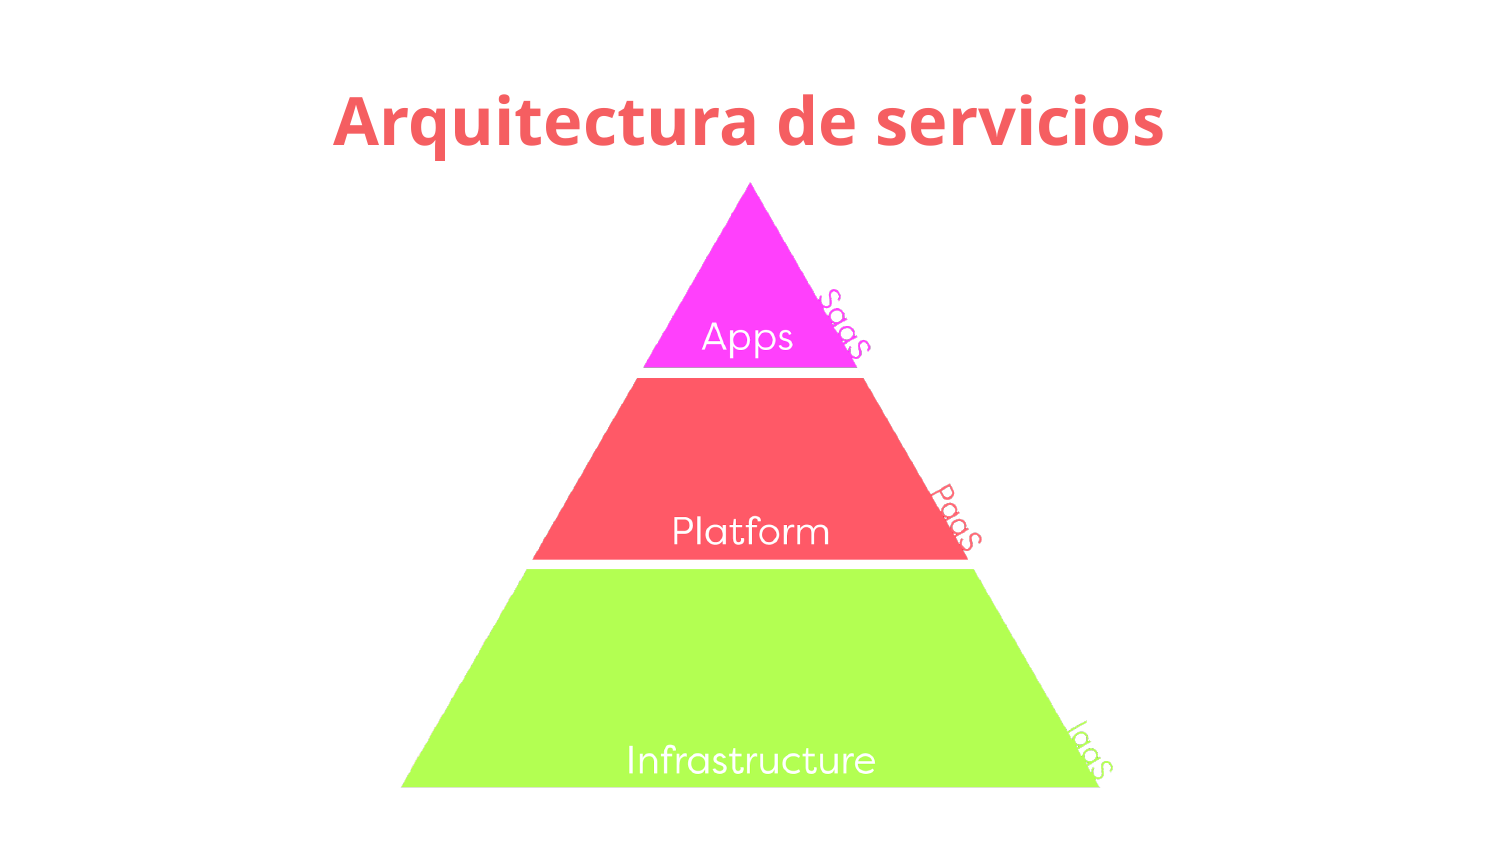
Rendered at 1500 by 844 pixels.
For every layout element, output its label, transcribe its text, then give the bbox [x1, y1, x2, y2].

title Arquitectura de servicios [51, 64, 1449, 167]
picture [86, 137, 1414, 832]
